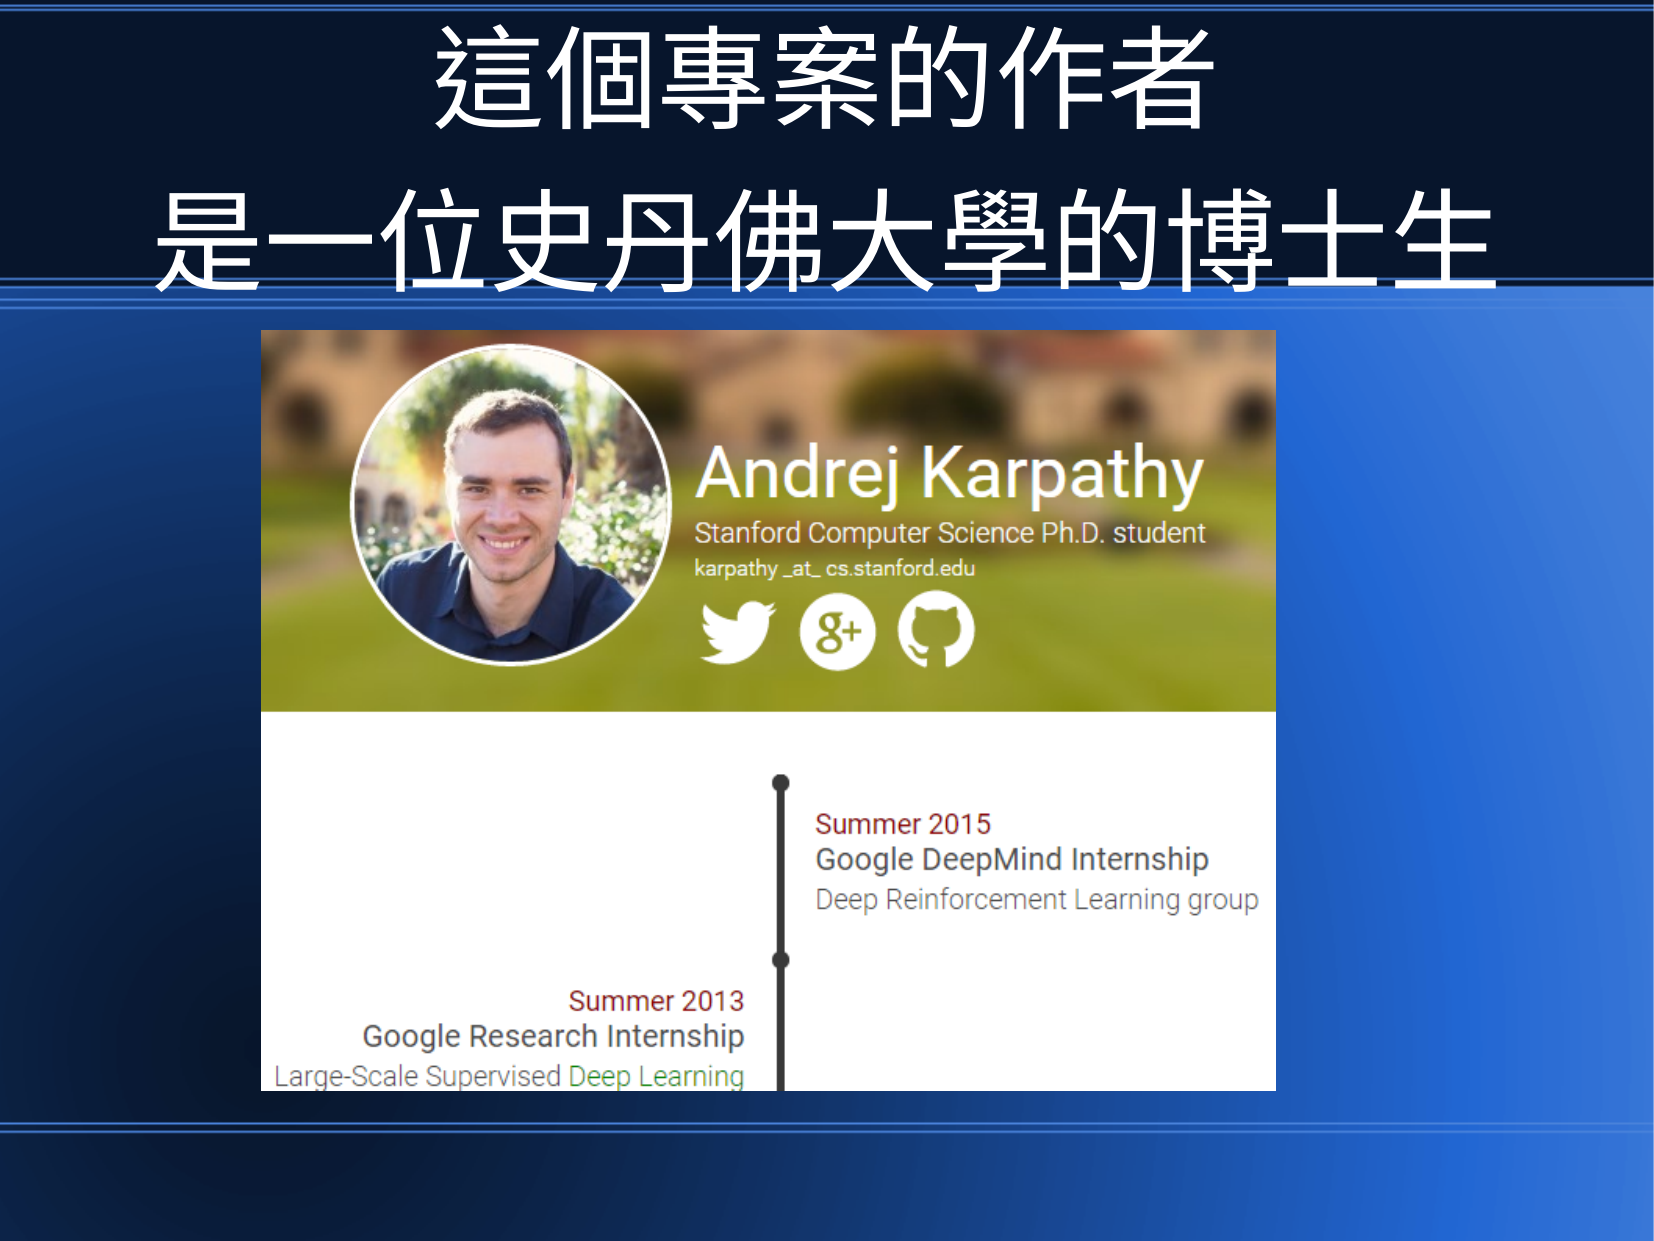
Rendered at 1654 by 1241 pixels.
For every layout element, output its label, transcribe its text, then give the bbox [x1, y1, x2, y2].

title 這個專案的作者 是一位史丹佛大學的博士生 [82, 17, 1571, 289]
picture [0, 0, 1654, 1241]
